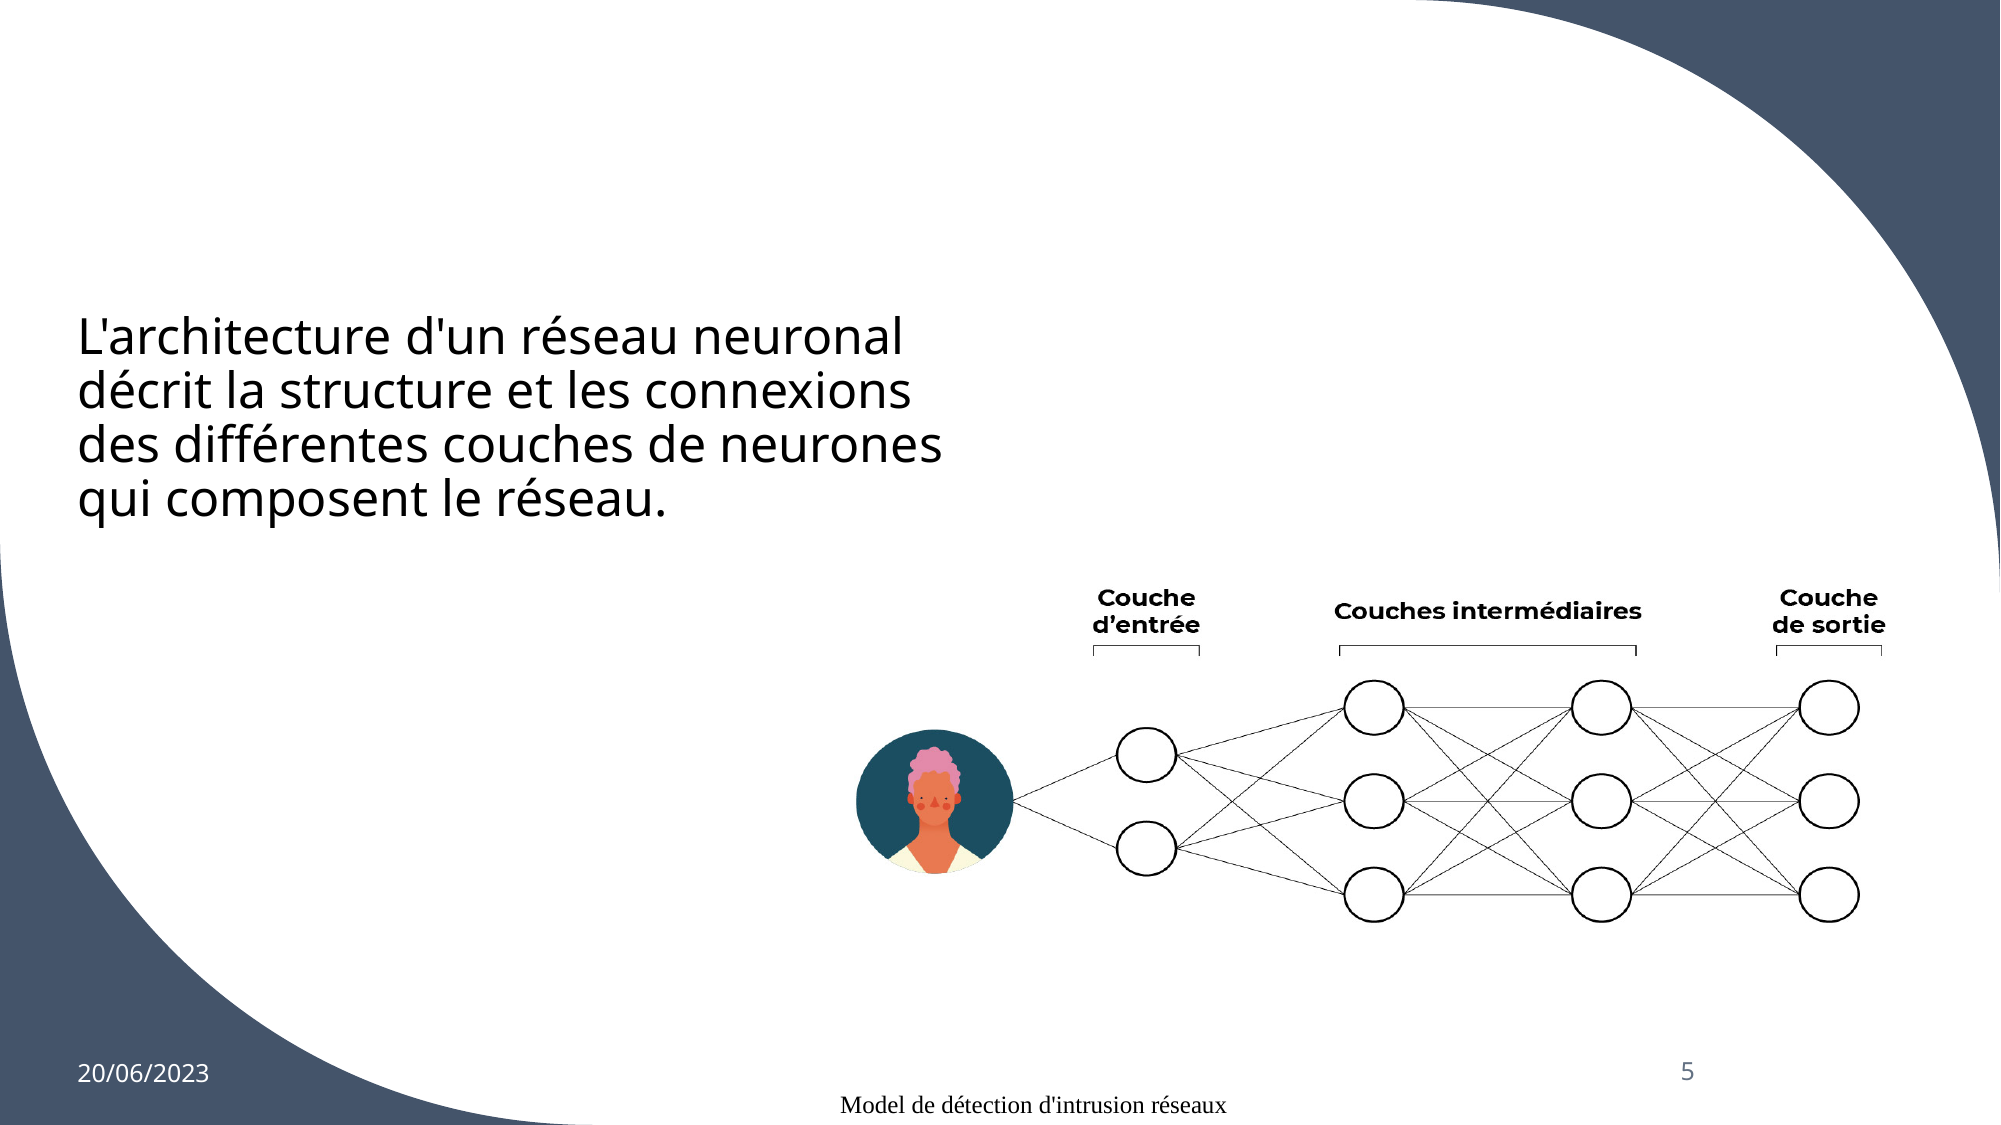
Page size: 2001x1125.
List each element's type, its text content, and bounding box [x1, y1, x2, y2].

text_box 20/06/2023 [62, 1042, 342, 1103]
picture [773, 535, 1969, 979]
text_box [1665, 1042, 1938, 1103]
title L'architecture d'un réseau neuronal décrit la structure et les connexions des différentes couches de neurones qui composent le réseau. [62, 237, 974, 758]
text_box Model de détection d'intrusion réseaux [696, 1072, 1372, 1125]
